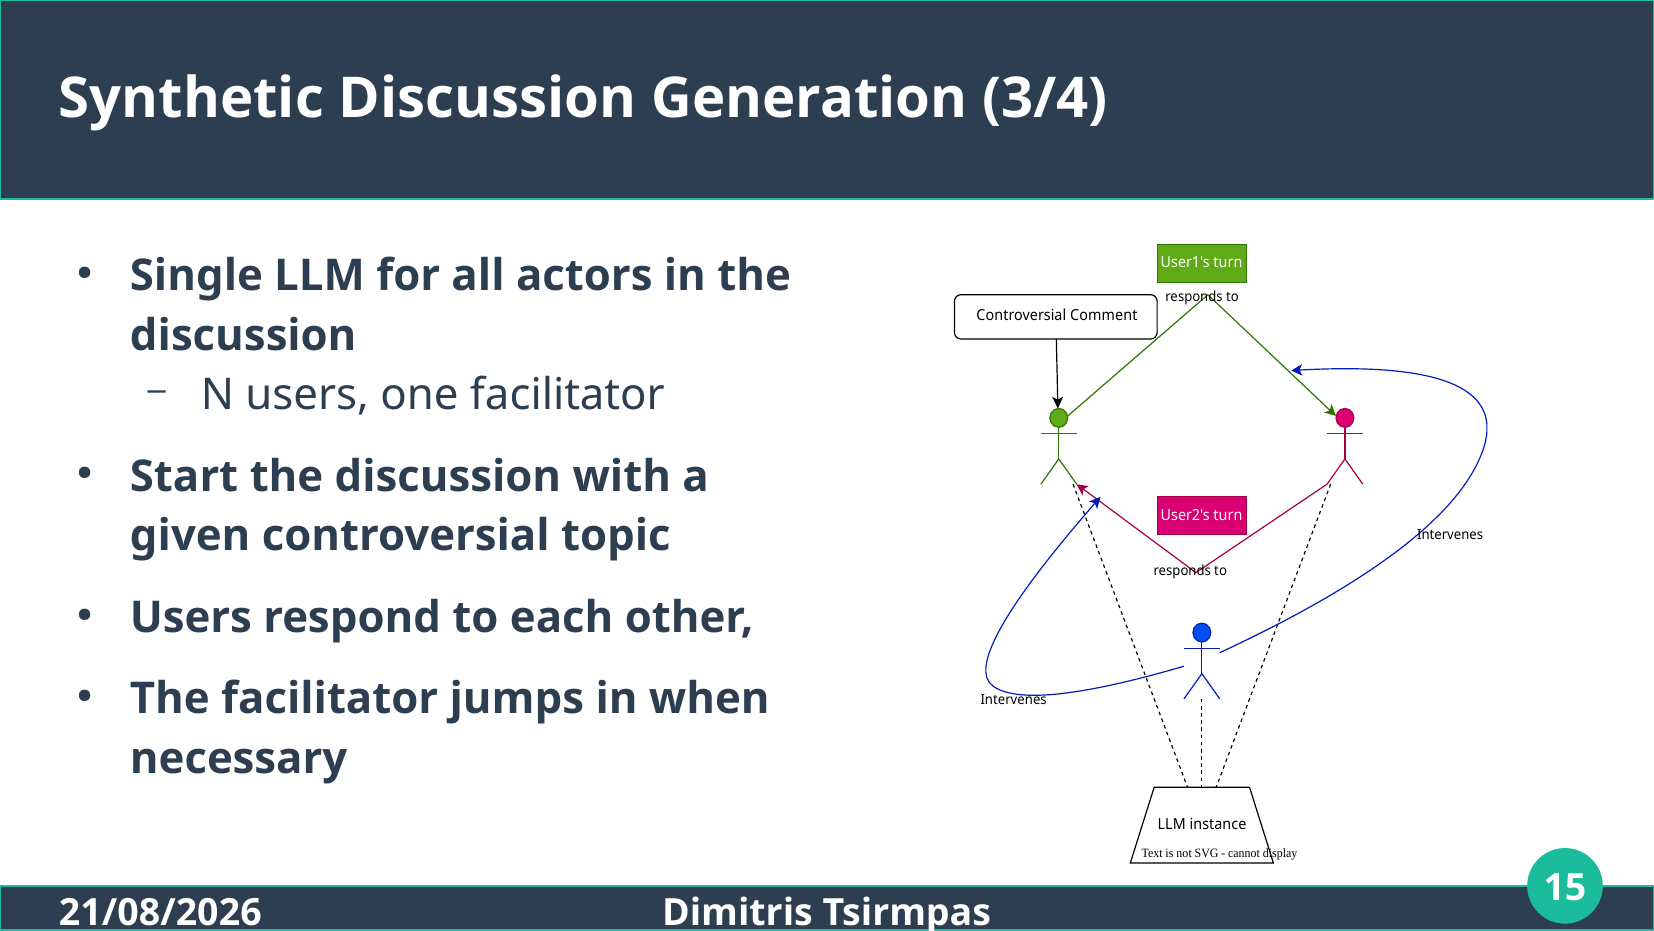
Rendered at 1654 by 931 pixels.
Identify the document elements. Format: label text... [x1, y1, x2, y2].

picture [953, 243, 1488, 864]
title Synthetic Discussion Generation (3/4) [59, 37, 1595, 155]
list Single LLM for all actors in the discussion N users, one facilitator Start the discussion with a given controversial topic Users respond to each other, The facilitator jumps in when necessary [59, 243, 809, 864]
